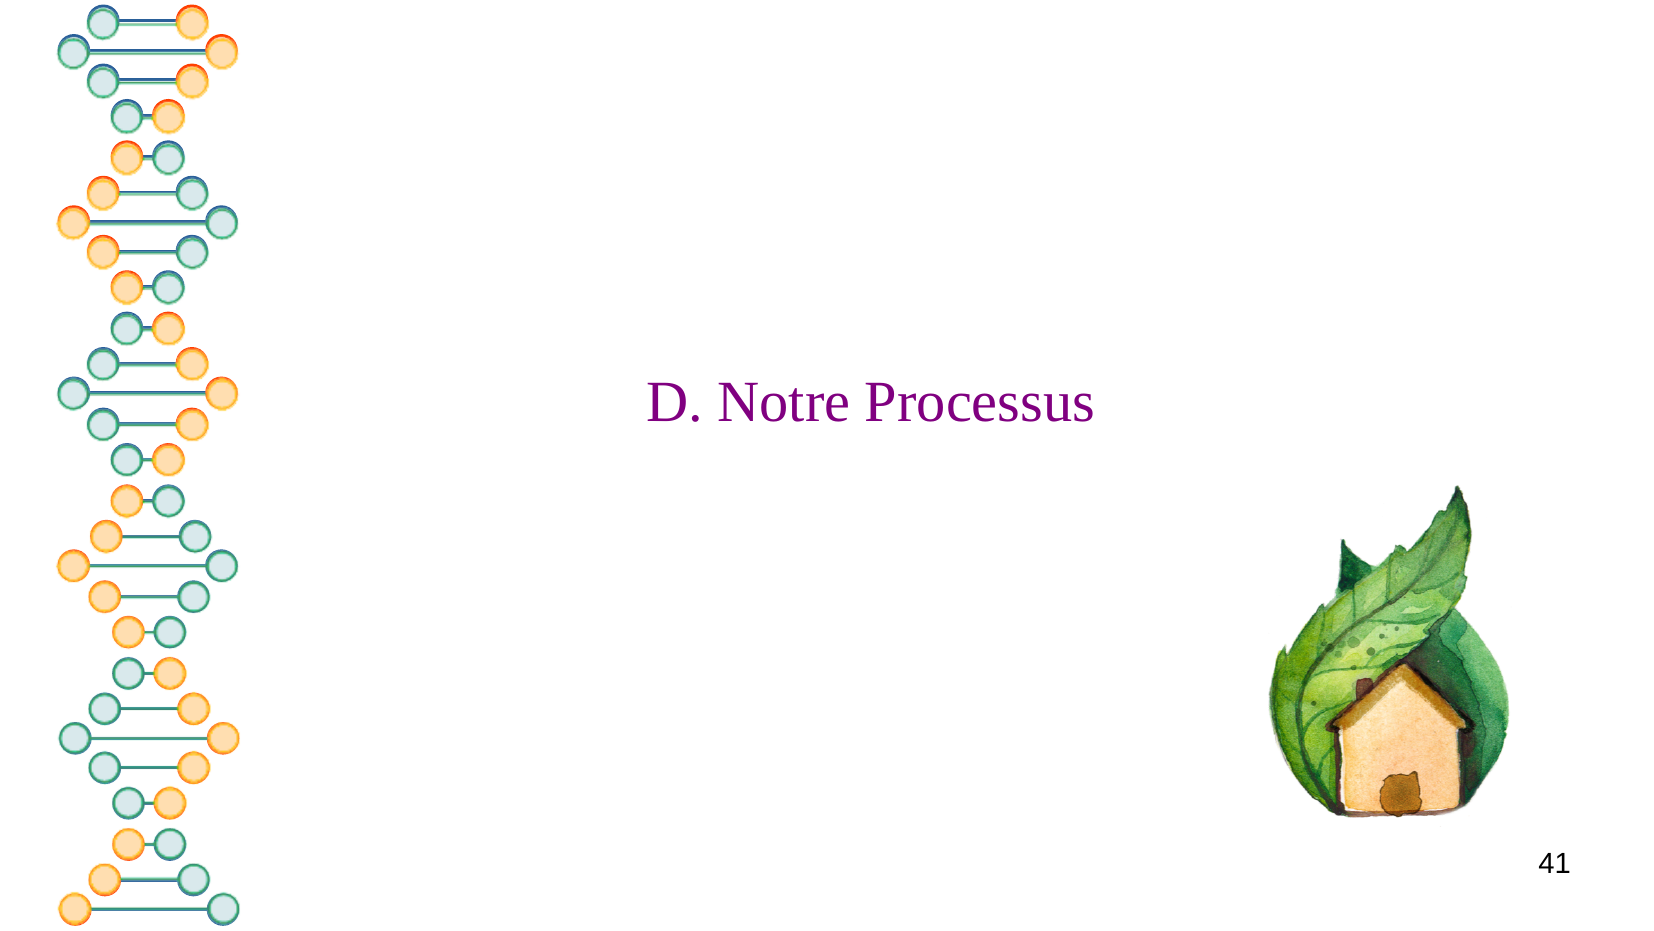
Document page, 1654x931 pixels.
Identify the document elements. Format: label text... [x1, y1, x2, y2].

picture [0, 0, 351, 931]
title D. Notre Processus [351, 324, 1501, 479]
picture [1210, 472, 1565, 827]
